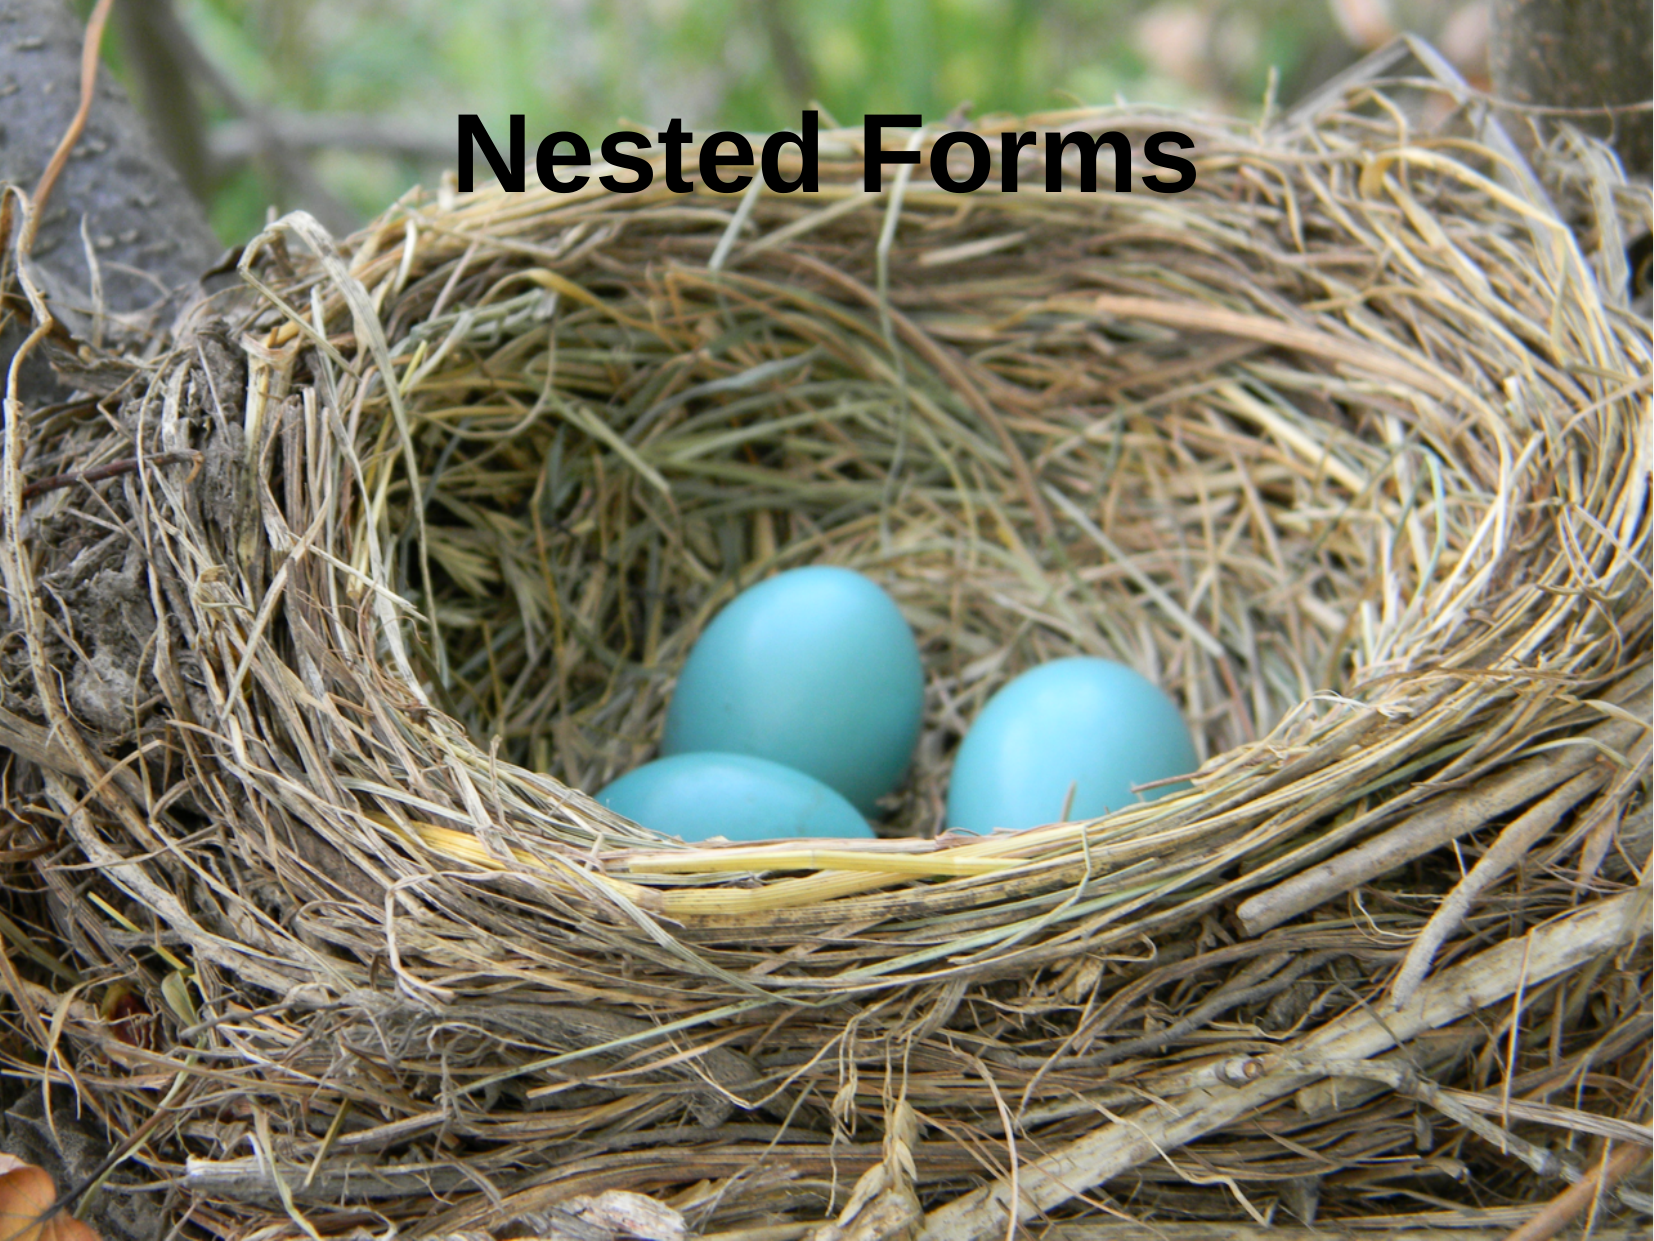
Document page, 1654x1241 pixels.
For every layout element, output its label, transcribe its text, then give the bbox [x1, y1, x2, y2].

title Nested Forms [82, 49, 1571, 257]
picture [0, 0, 1654, 1241]
